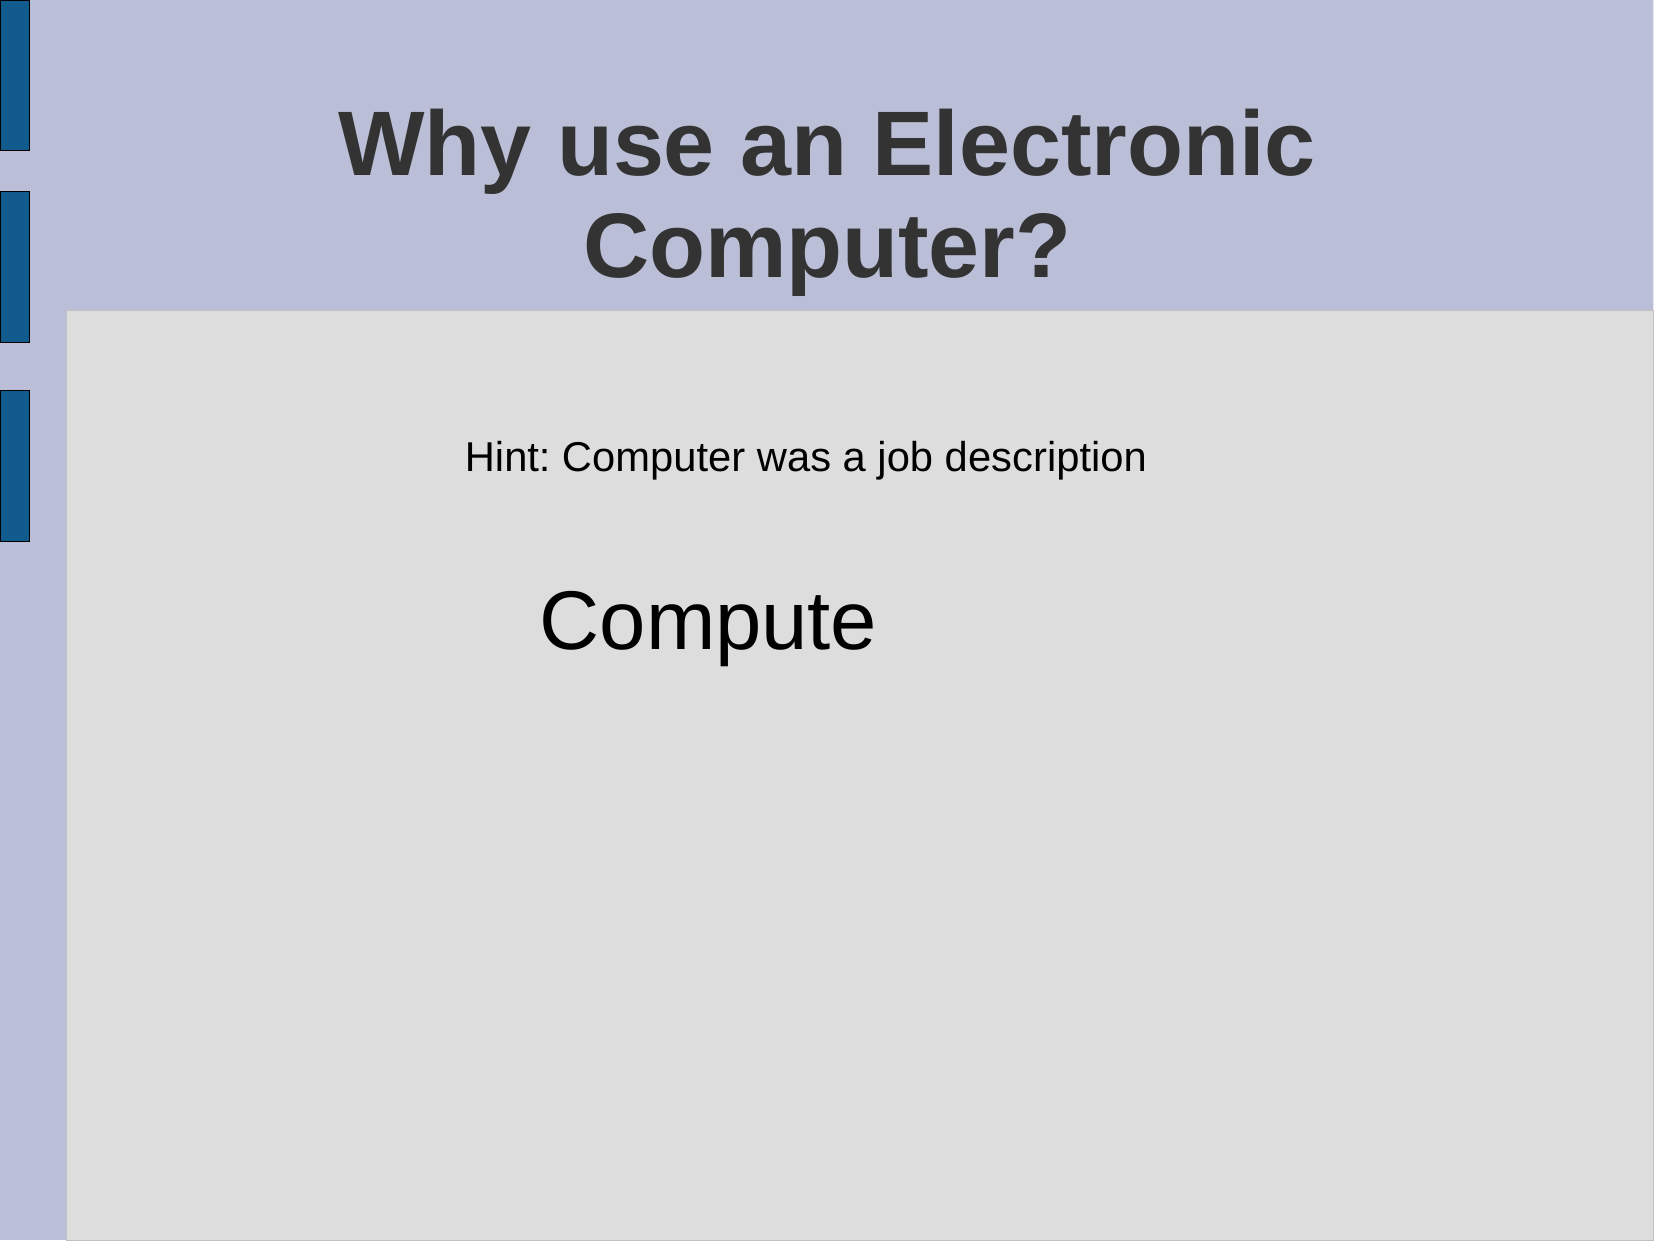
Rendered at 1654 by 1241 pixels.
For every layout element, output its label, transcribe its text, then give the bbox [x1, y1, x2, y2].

text_box Hint: Computer was a job description [450, 425, 1163, 488]
text_box Compute [525, 567, 893, 676]
title Why use an Electronic Computer? [121, 91, 1534, 299]
